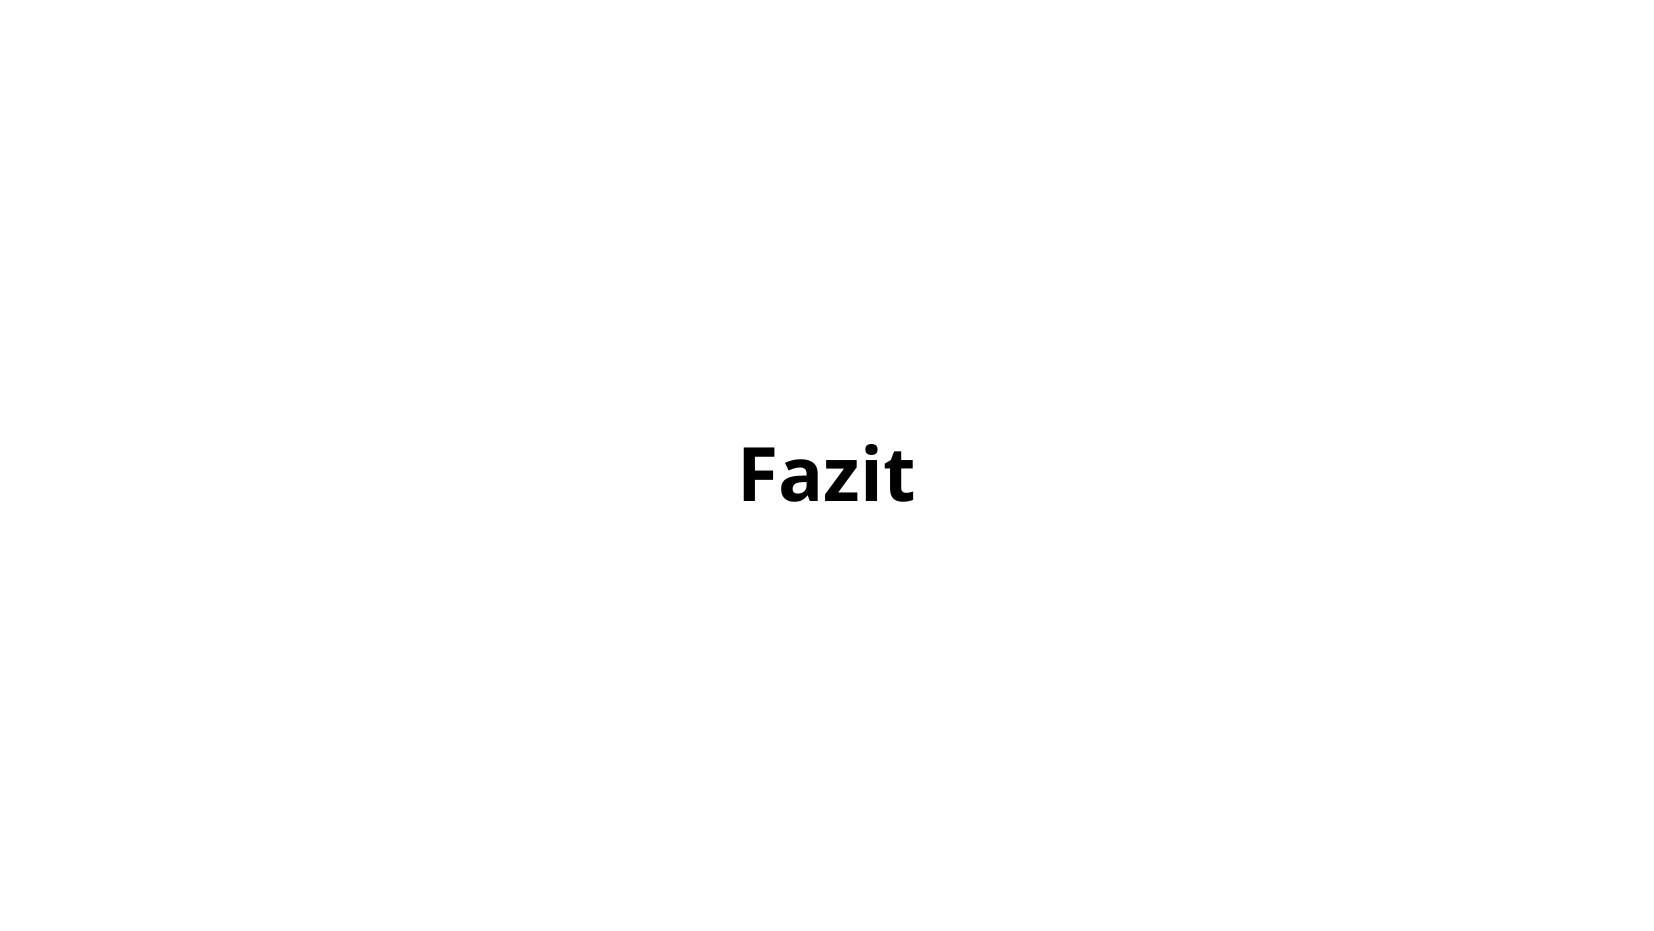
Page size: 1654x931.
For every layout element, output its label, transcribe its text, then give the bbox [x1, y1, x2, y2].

title Fazit [0, 377, 1654, 567]
